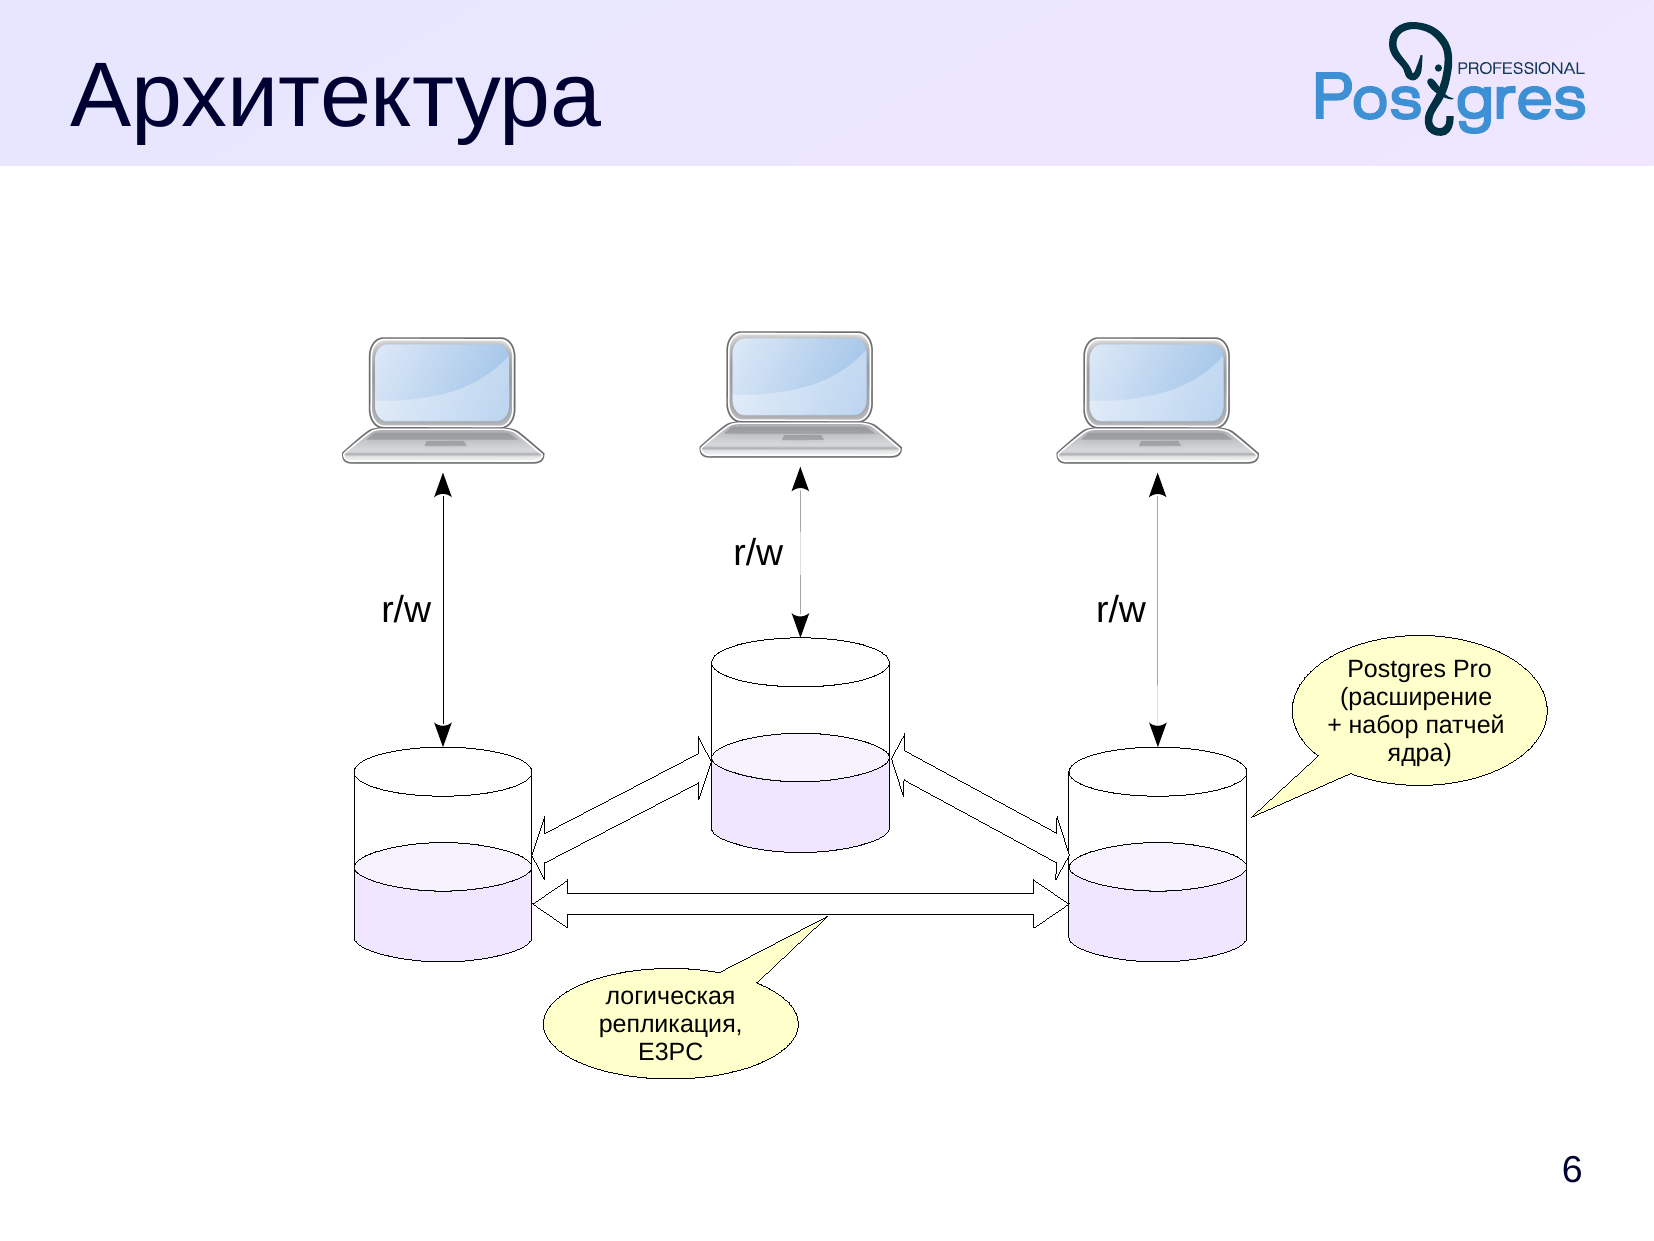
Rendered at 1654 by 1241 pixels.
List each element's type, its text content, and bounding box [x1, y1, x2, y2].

picture [333, 328, 553, 473]
text_box Postgres Pro (расширение + набор патчей ядра) [1251, 635, 1548, 818]
picture [1047, 328, 1268, 473]
title Архитектура [70, 43, 1241, 147]
text_box [354, 637, 1247, 962]
picture [690, 322, 911, 467]
text_box логическая репликация, E3PC [543, 916, 828, 1079]
